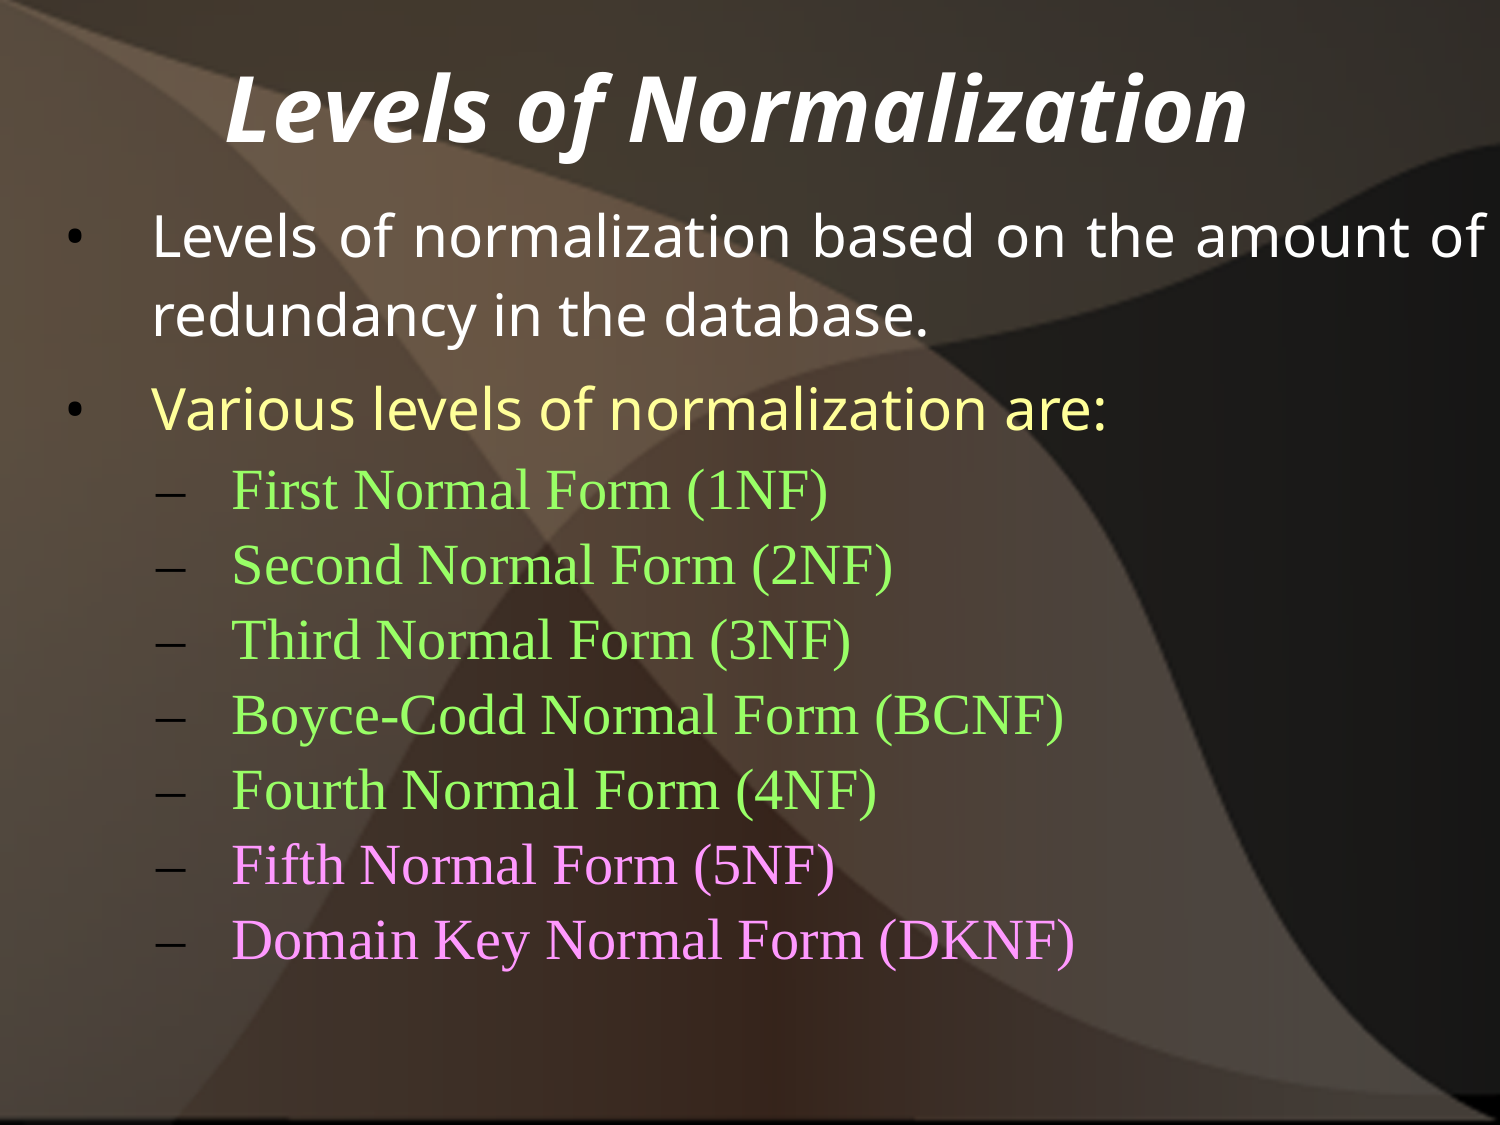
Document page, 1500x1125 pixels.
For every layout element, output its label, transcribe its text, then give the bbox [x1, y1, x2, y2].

picture [0, 0, 1500, 1125]
text_box Levels of Normalization [112, 12, 1388, 200]
list Levels of normalization based on the amount of redundancy in the database. Various levels of normalization are: First Normal Form (1NF) Second Normal Form (2NF) Third Normal Form (3NF) Boyce-Codd Normal Form (BCNF) Fourth Normal Form (4NF) Fifth Normal Form (5NF) Domain Key Normal Form (DKNF) [49, 187, 1500, 1063]
